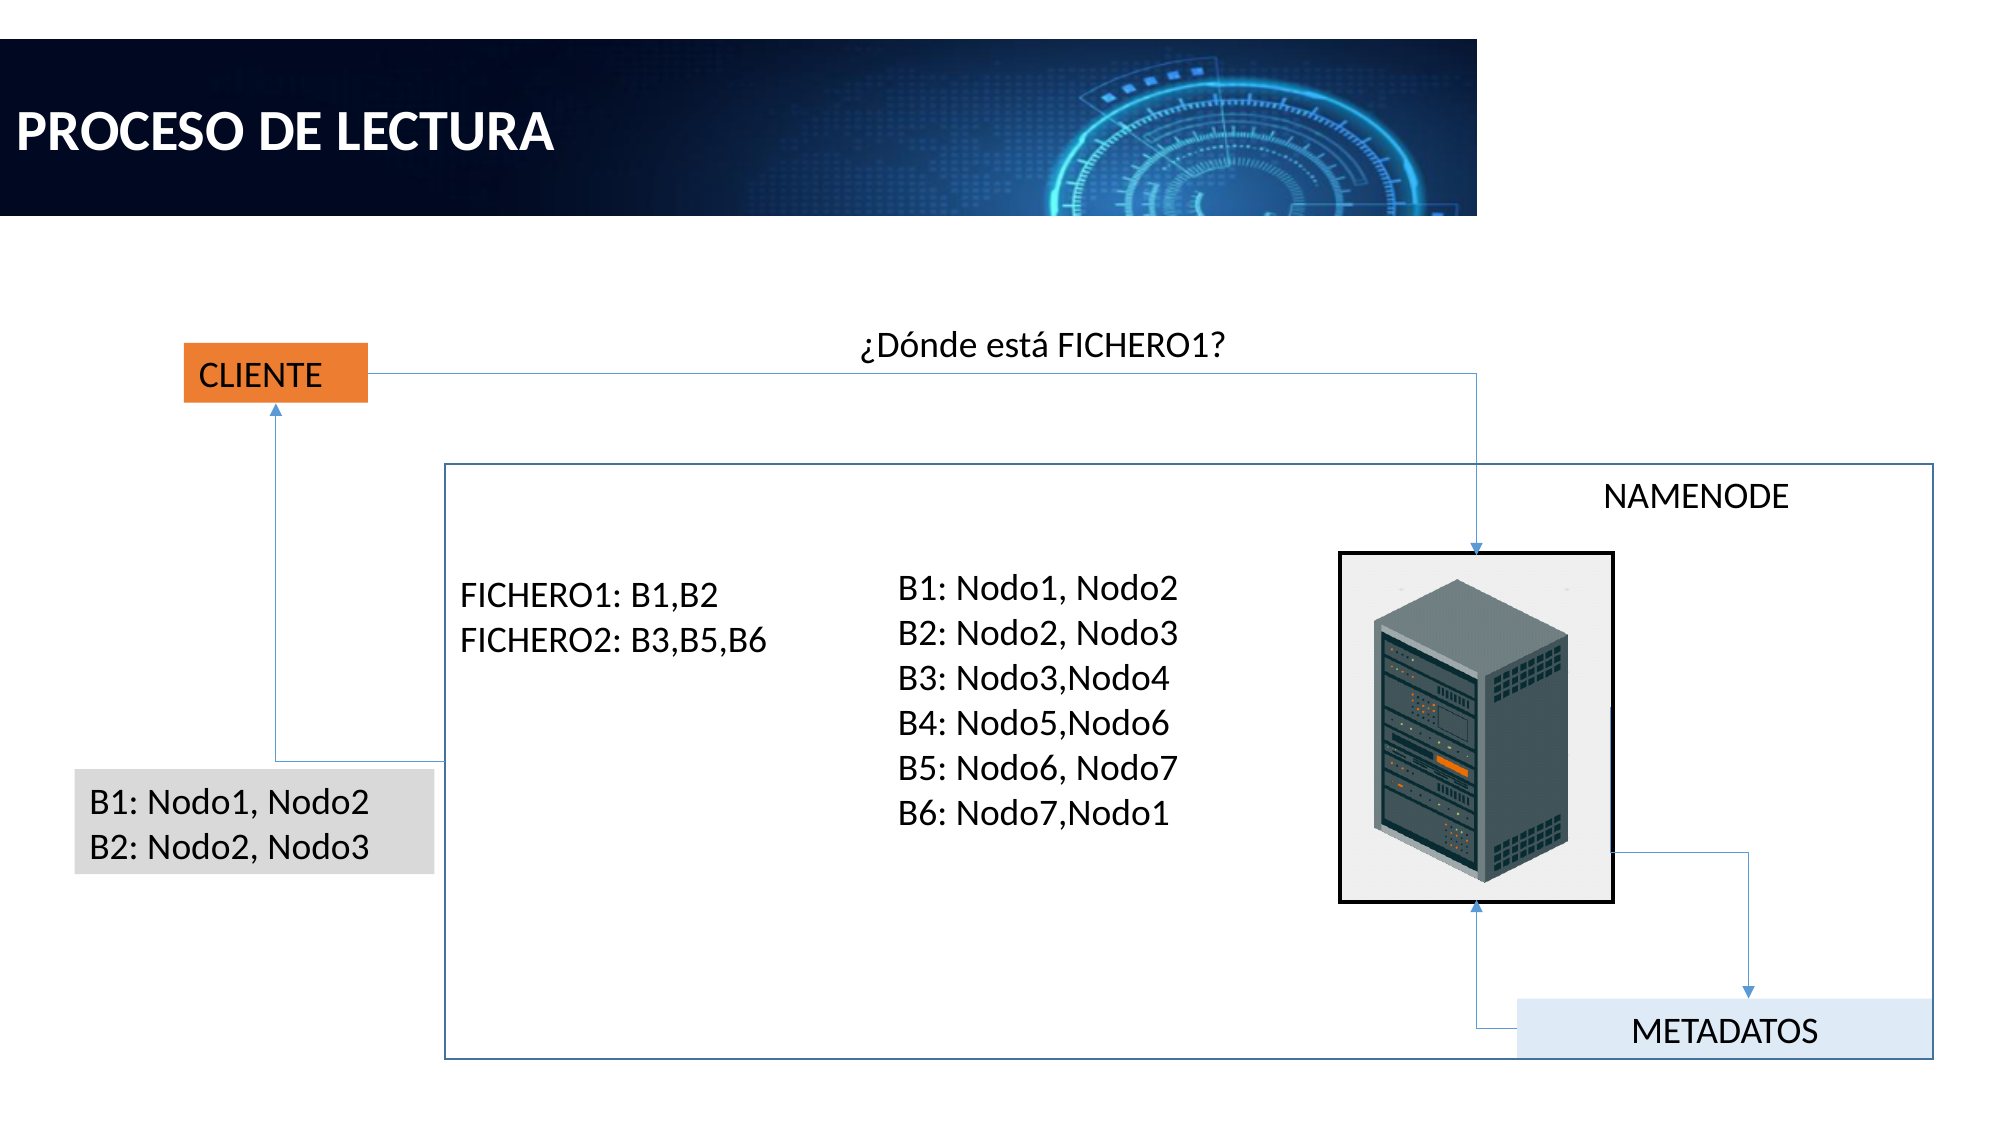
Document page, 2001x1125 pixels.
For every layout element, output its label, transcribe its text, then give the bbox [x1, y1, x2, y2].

text_box METADATOS [1517, 998, 1932, 1058]
text_box ¿Dónde está FICHERO1? [844, 312, 1256, 373]
text_box B1: Nodo1, Nodo2 B2: Nodo2, Nodo3 [74, 769, 435, 875]
text_box FICHERO1: B1,B2 FICHERO2: B3,B5,B6 [446, 562, 806, 668]
text_box NAMENODE [1588, 465, 1809, 524]
text_box PROCESO DE LECTURA [1, 84, 570, 170]
picture [0, 39, 1477, 216]
text_box CLIENTE [183, 342, 368, 403]
picture [1342, 555, 1611, 900]
text_box B1: Nodo1, Nodo2 B2: Nodo2, Nodo3 B3: Nodo3,Nodo4 B4: Nodo5,Nodo6 B5: Nodo6, Nodo7 B6: Nodo7,Nodo1 [883, 555, 1243, 841]
